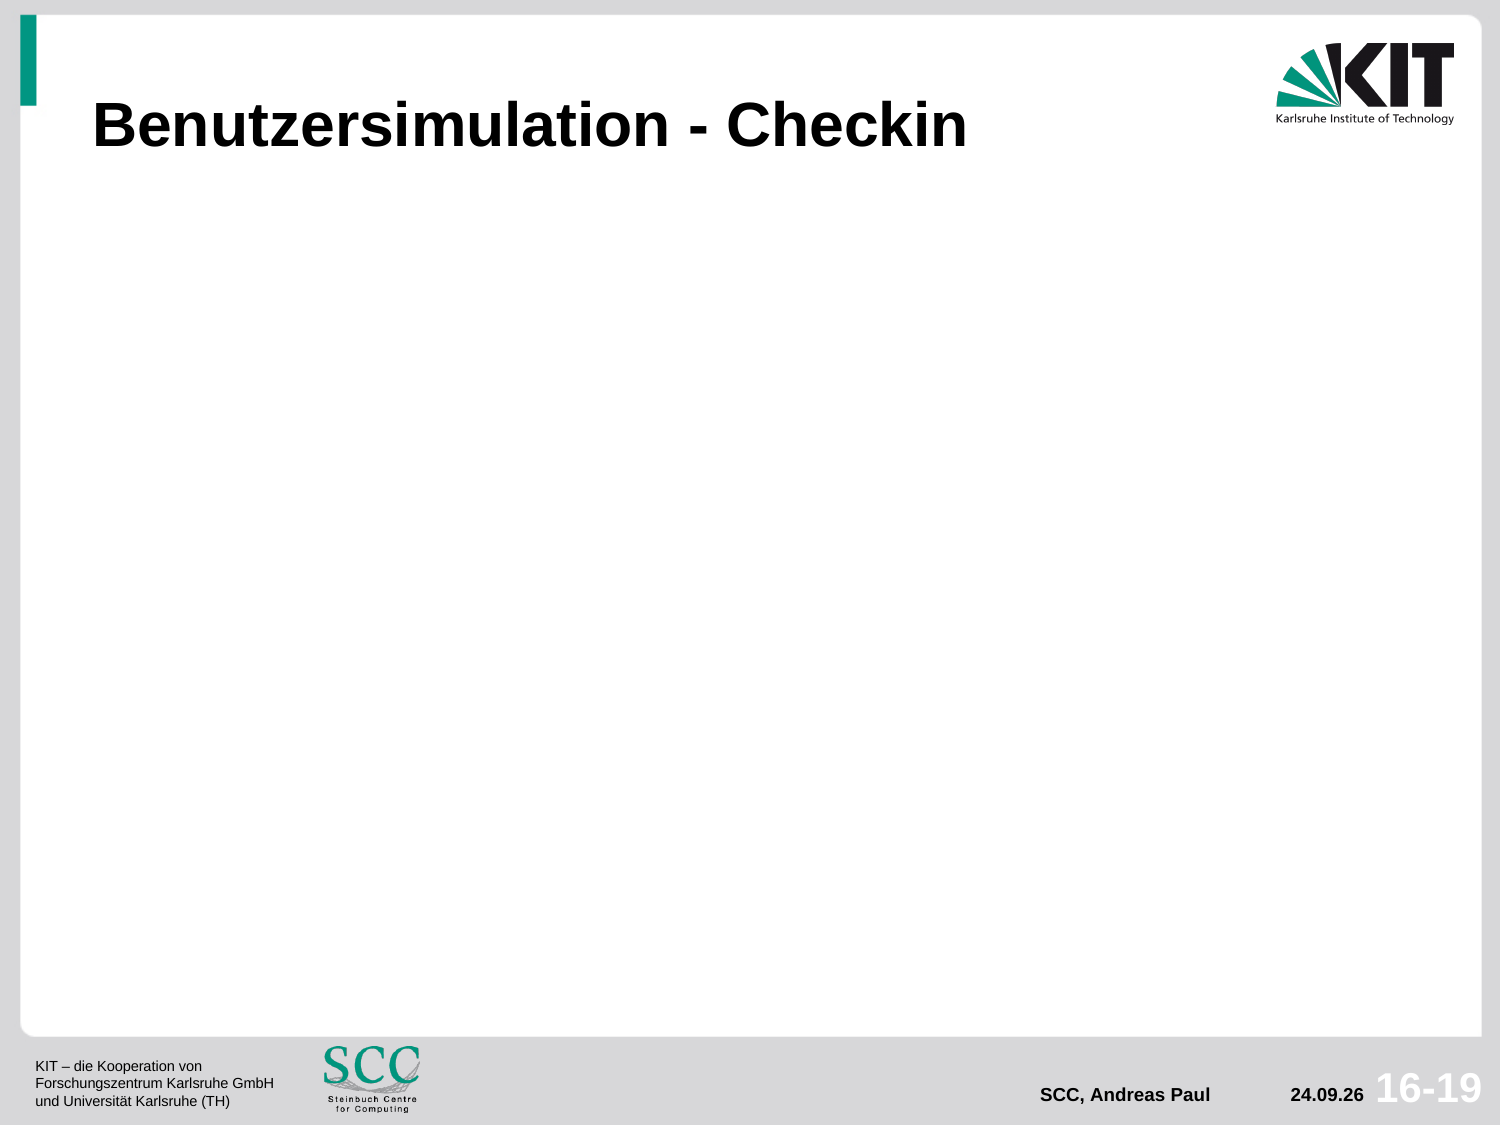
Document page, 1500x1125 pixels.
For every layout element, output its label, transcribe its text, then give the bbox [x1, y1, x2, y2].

picture [0, 0, 1500, 1125]
title Benutzersimulation - Checkin [92, 56, 1147, 188]
